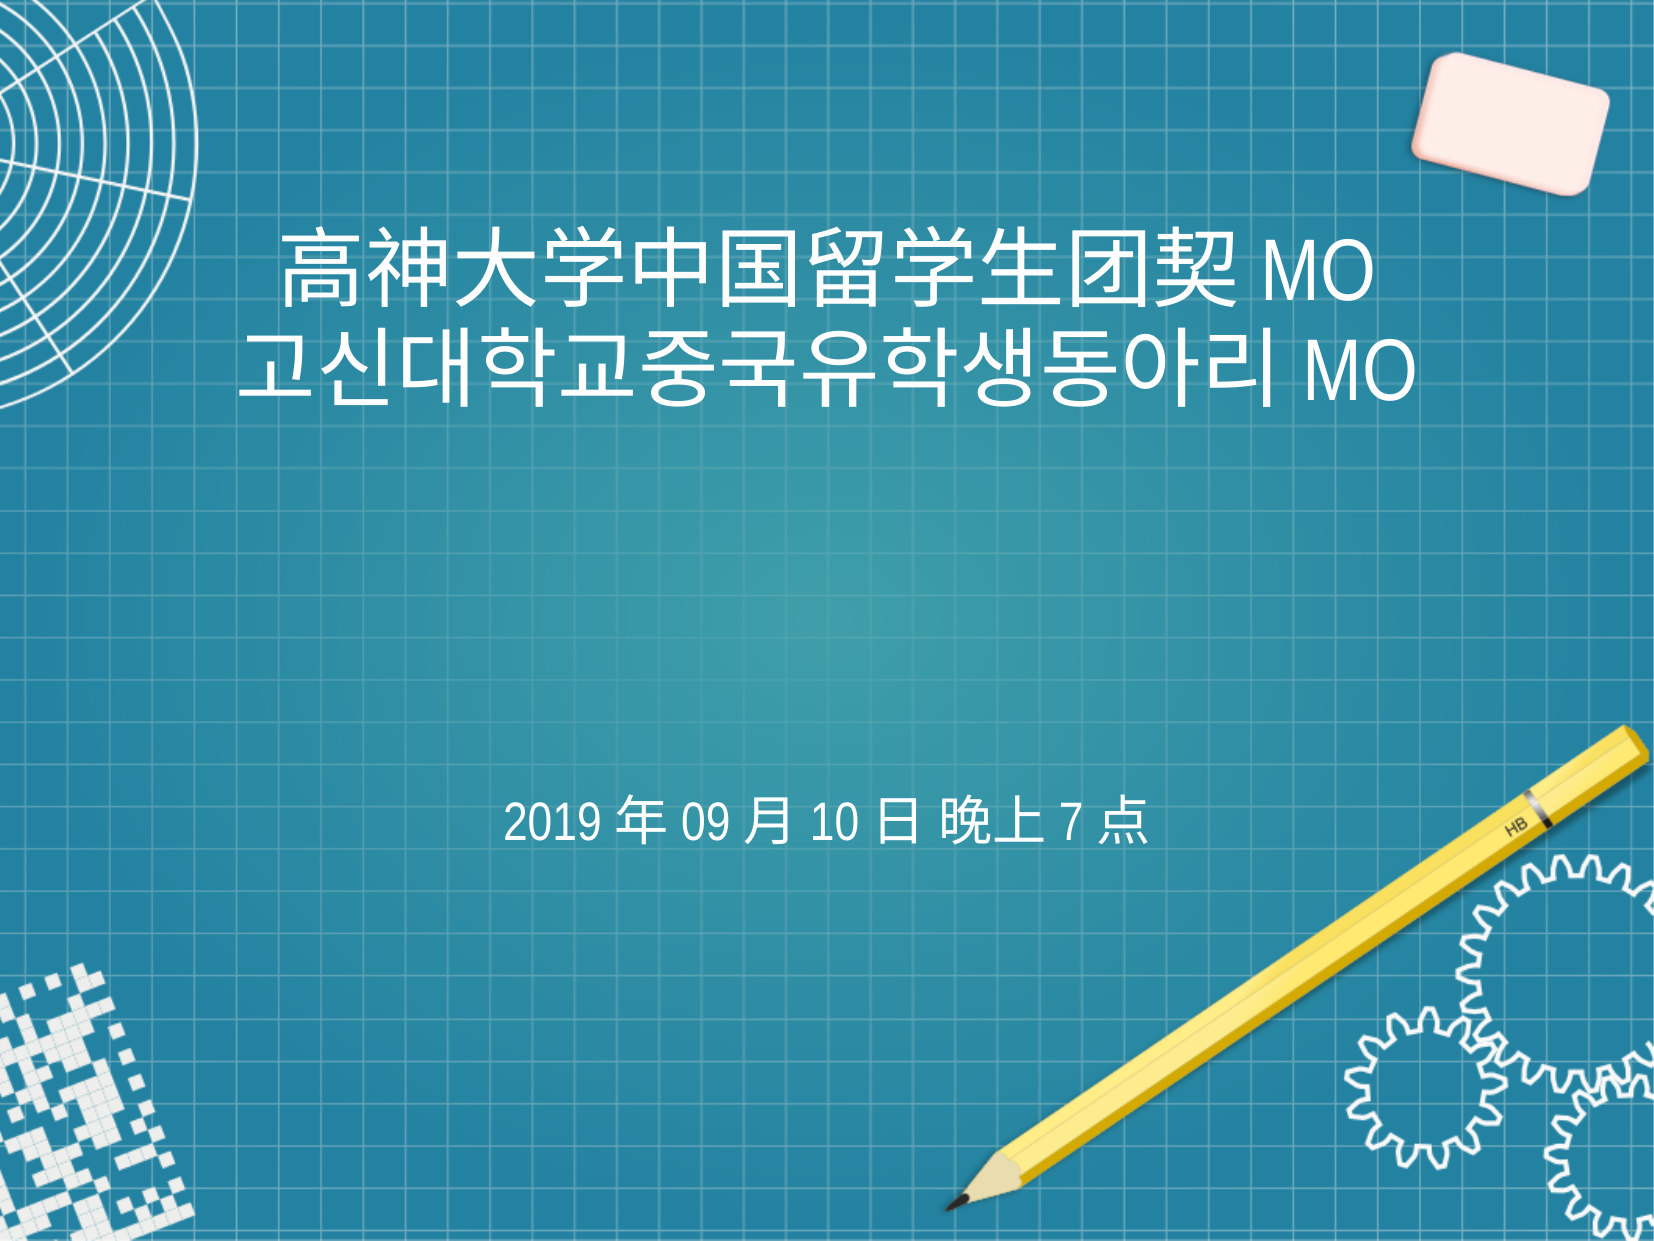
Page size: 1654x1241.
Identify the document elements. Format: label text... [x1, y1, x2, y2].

subtitle 2019年09月10日 晚上7点 [82, 519, 1571, 1123]
picture [0, 0, 1654, 1241]
title 高神大学中国留学生团契MO 고신대학교중국유학생동아리MO [82, 177, 1571, 461]
